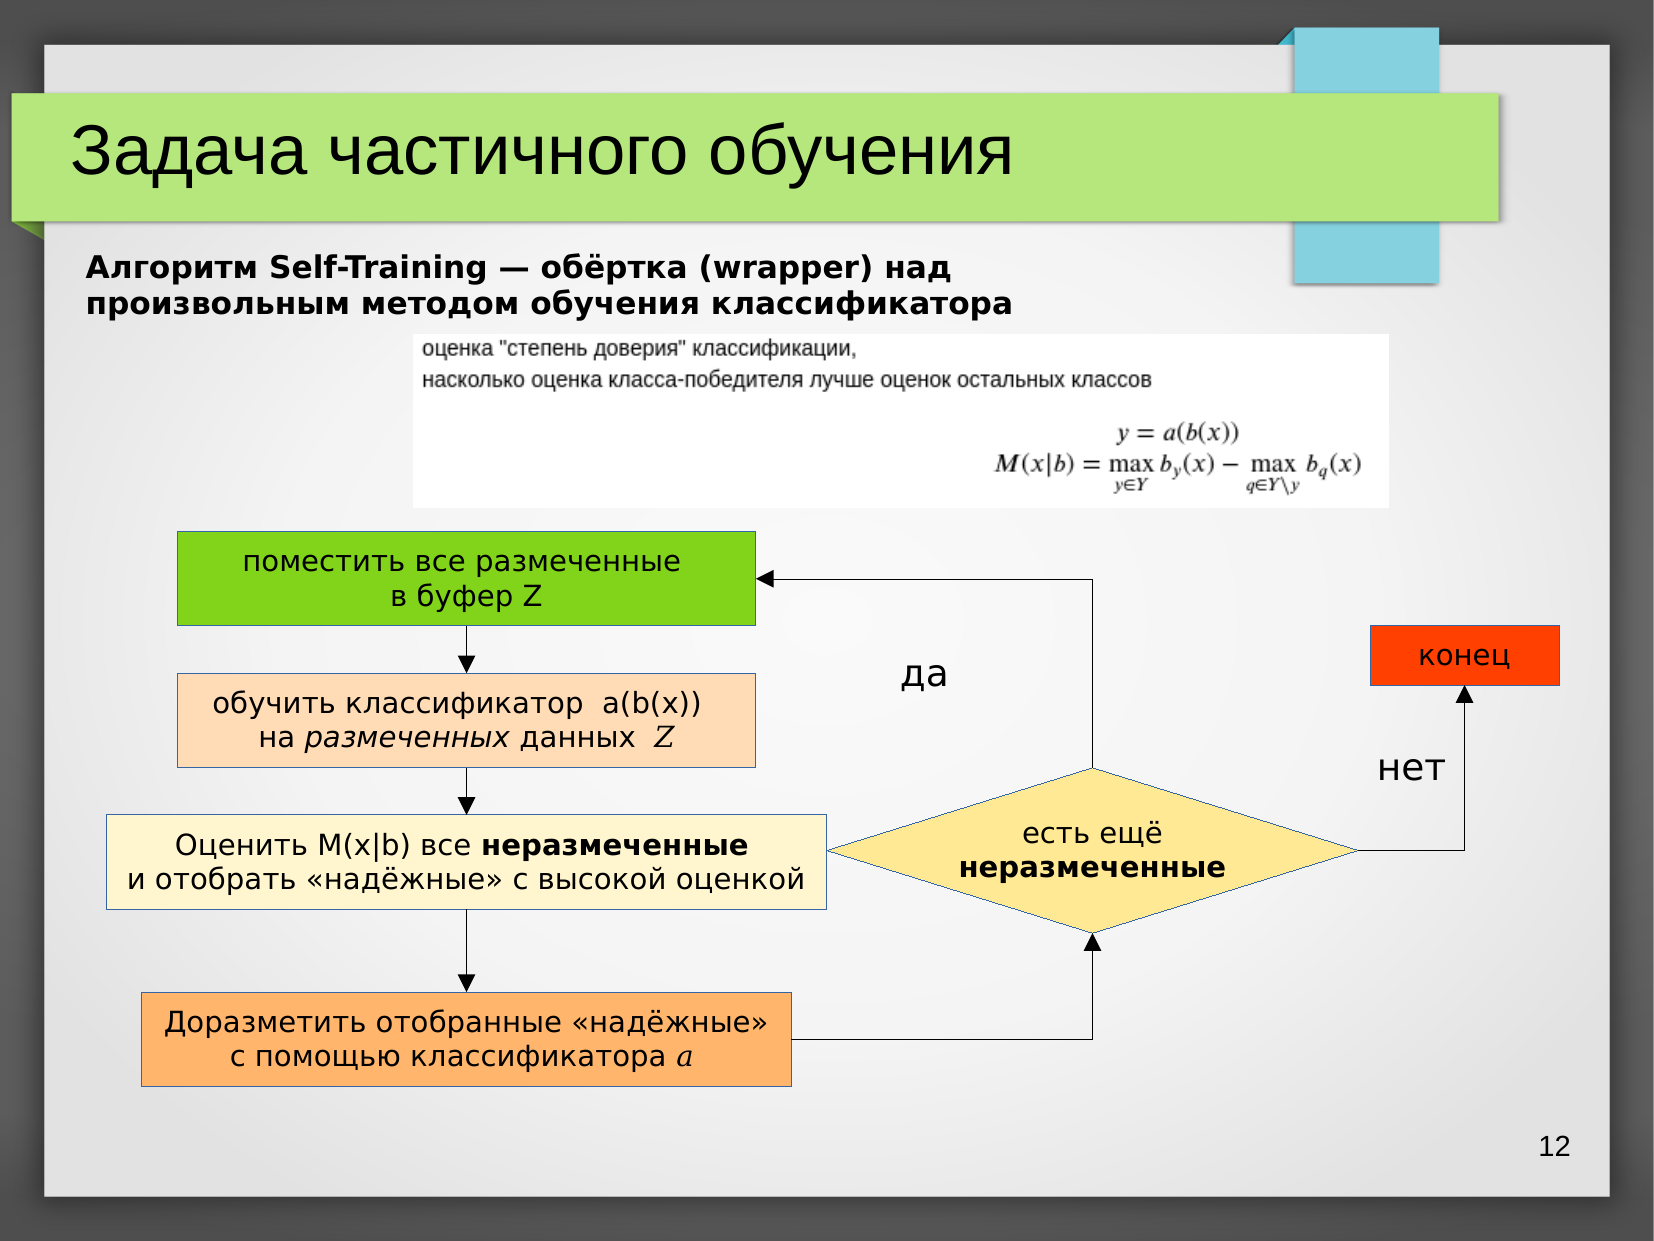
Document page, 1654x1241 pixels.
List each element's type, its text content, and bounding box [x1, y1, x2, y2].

text_box обучить классификатор a(b(x)) на размеченных данных 𝑍 [177, 673, 756, 768]
text_box есть ещё неразмеченные [826, 767, 1358, 933]
text_box поместить все размеченные в буфер Z [177, 531, 756, 626]
picture [0, 0, 1654, 1241]
text_box Доразметить отобранные «надёжные» с помощью классификатора 𝑎 [141, 992, 792, 1087]
text_box конец [1370, 625, 1560, 686]
text_box Оценить M(x|b) все неразмеченные и отобрать «надёжные» с высокой оценкой [106, 814, 827, 910]
text_box Алгоритм Self-Training — обёртка (wrapper) над произвольным методом обучения классификатора [70, 242, 1111, 330]
title Задача частичного обучения [70, 110, 1134, 190]
